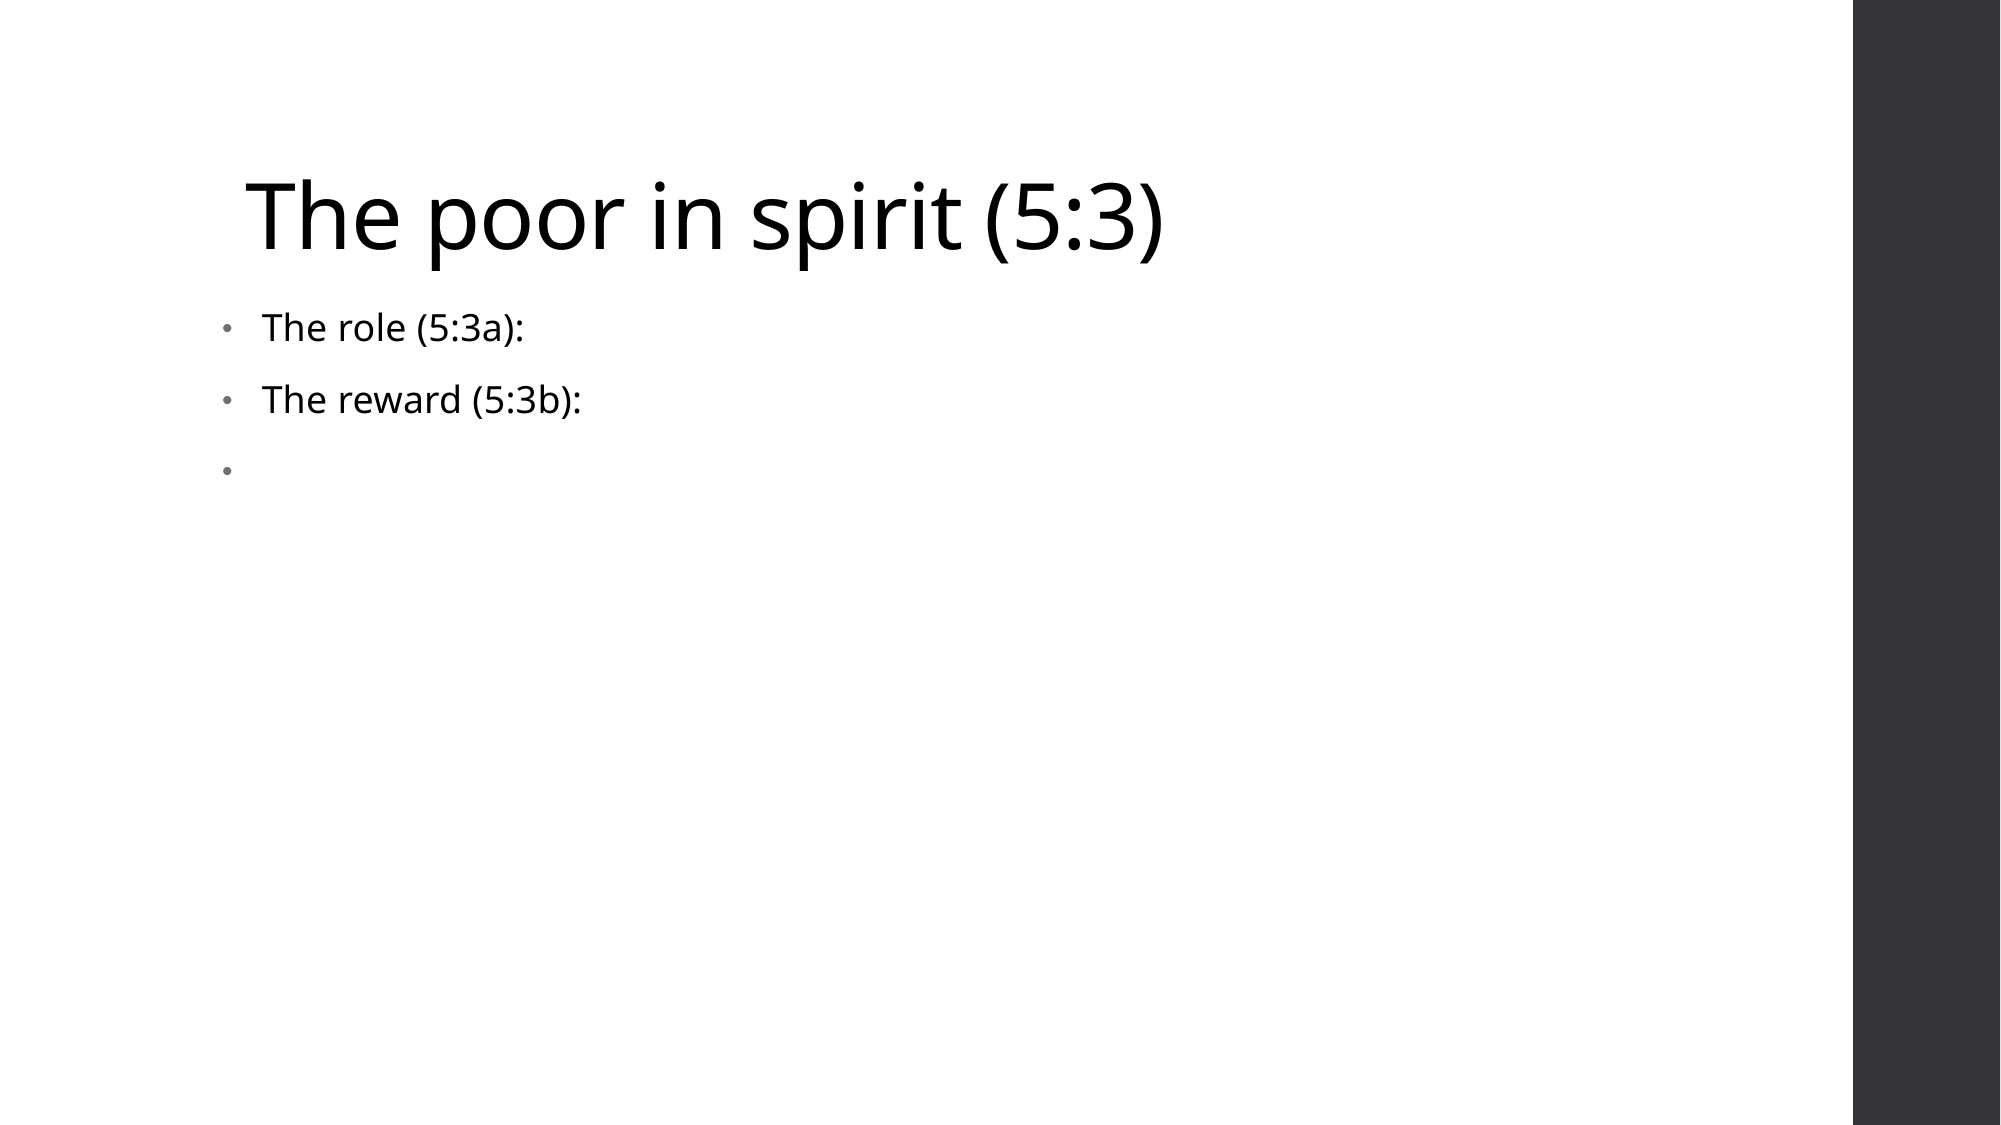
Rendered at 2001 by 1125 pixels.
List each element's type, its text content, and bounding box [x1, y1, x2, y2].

list The role (5:3a): The reward (5:3b): [206, 299, 1617, 1014]
title The poor in spirit (5:3) [206, 60, 1797, 278]
